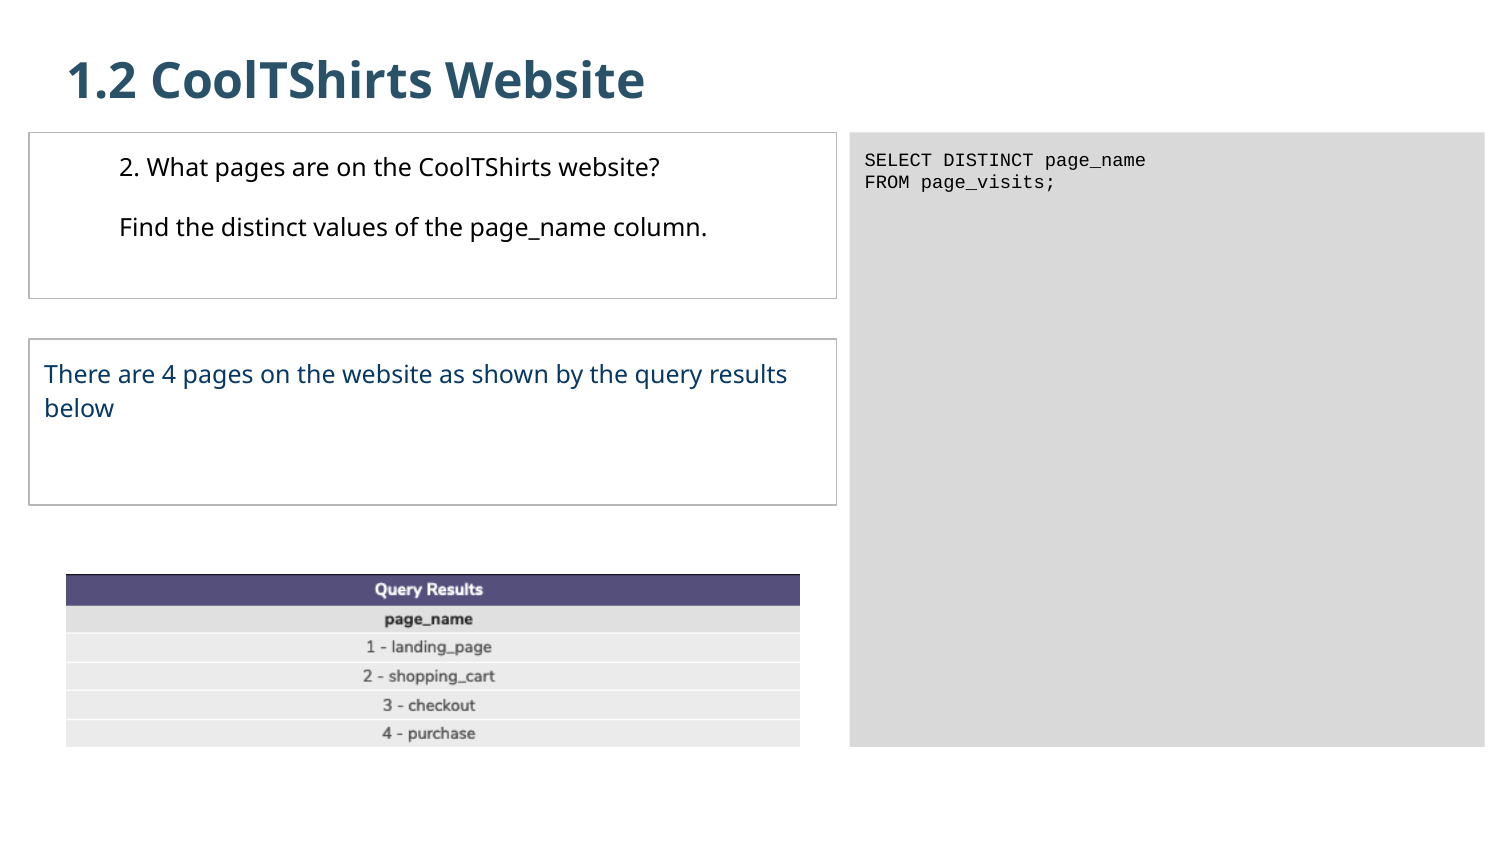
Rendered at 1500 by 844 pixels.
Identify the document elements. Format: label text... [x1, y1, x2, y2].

text_box 1.2 CoolTShirts Website [51, 47, 1449, 124]
text_box SELECT DISTINCT page_name FROM page_visits; [849, 132, 1485, 747]
text_box There are 4 pages on the website as shown by the query results below [29, 338, 837, 505]
picture [66, 574, 800, 747]
text_box 2. What pages are on the CoolTShirts website? Find the distinct values of the page_name column. [29, 132, 837, 299]
